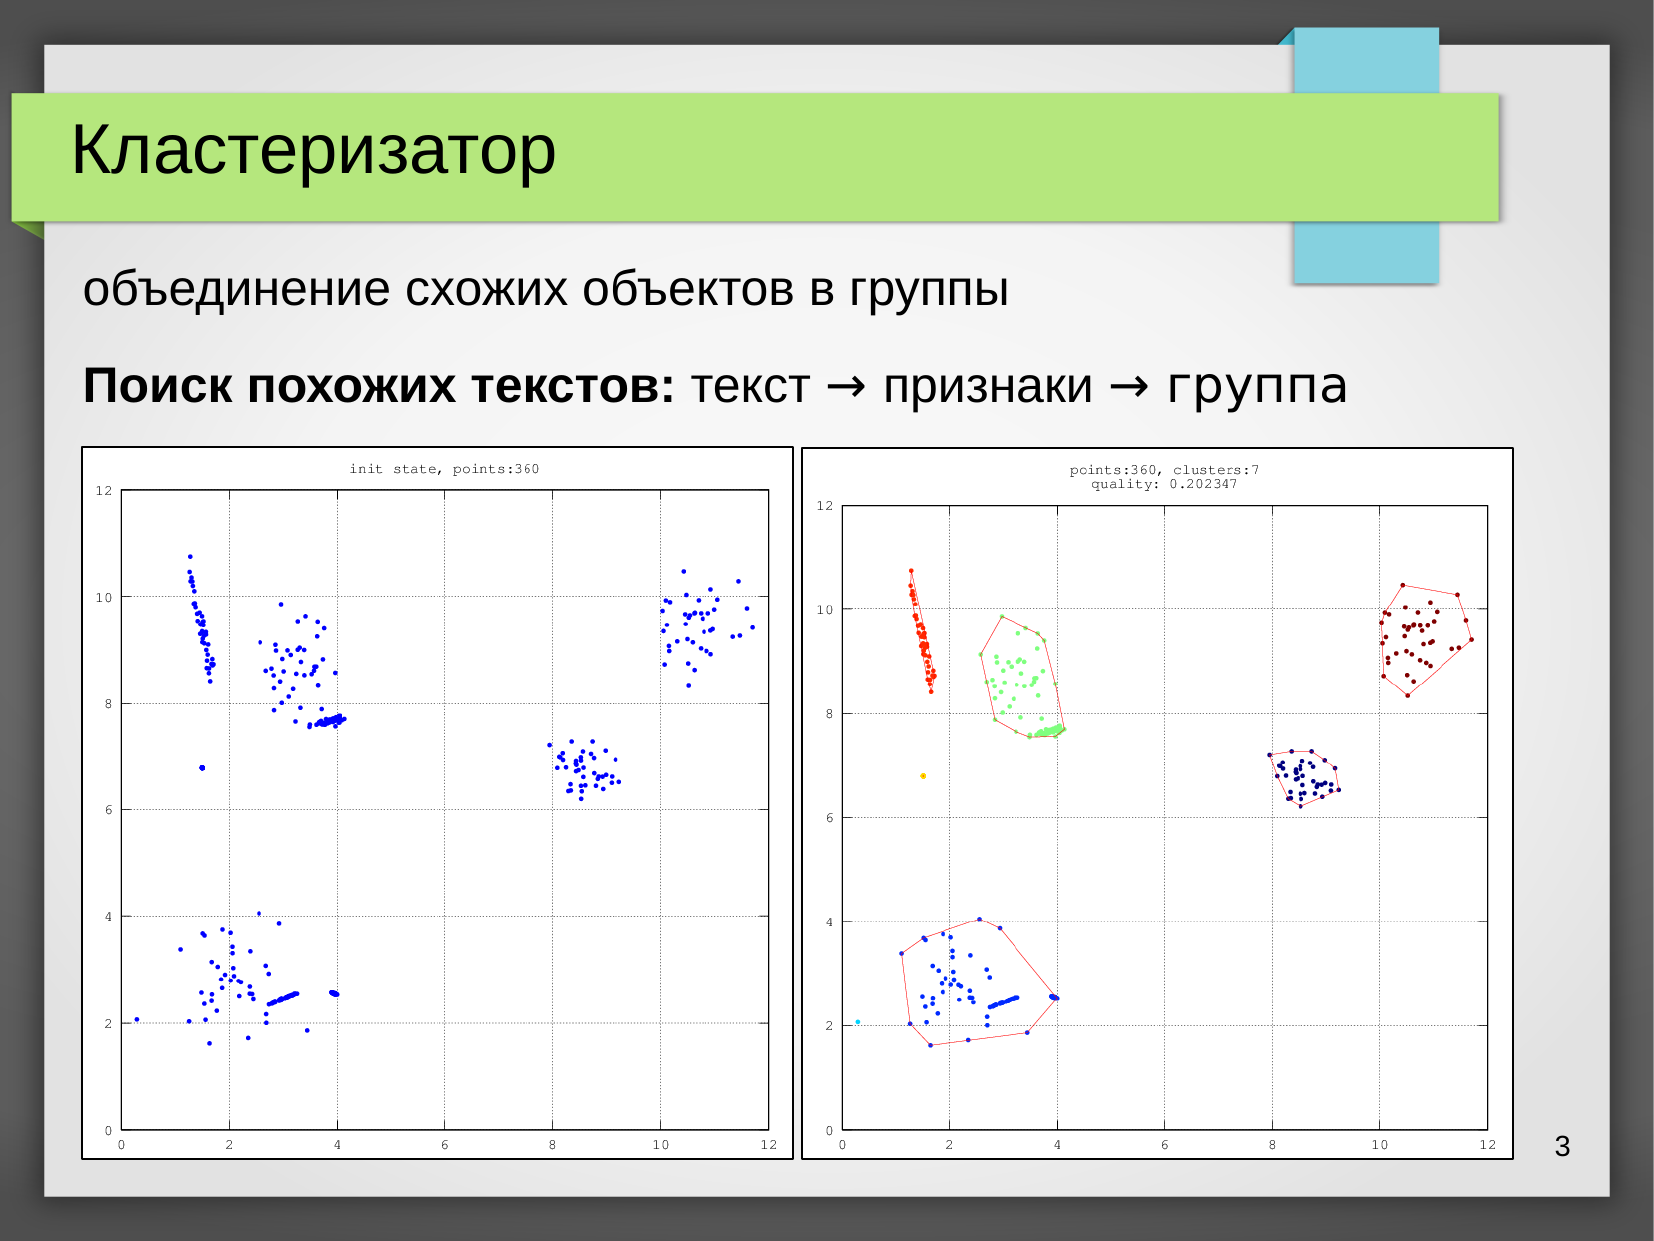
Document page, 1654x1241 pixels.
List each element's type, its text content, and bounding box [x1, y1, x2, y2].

text_box Поиск похожих текстов: текст → признаки → группа [82, 354, 1512, 417]
text_box объединение схожих объектов в группы [82, 256, 1111, 319]
picture [0, 0, 1654, 1241]
title Кластеризатор [70, 109, 626, 189]
